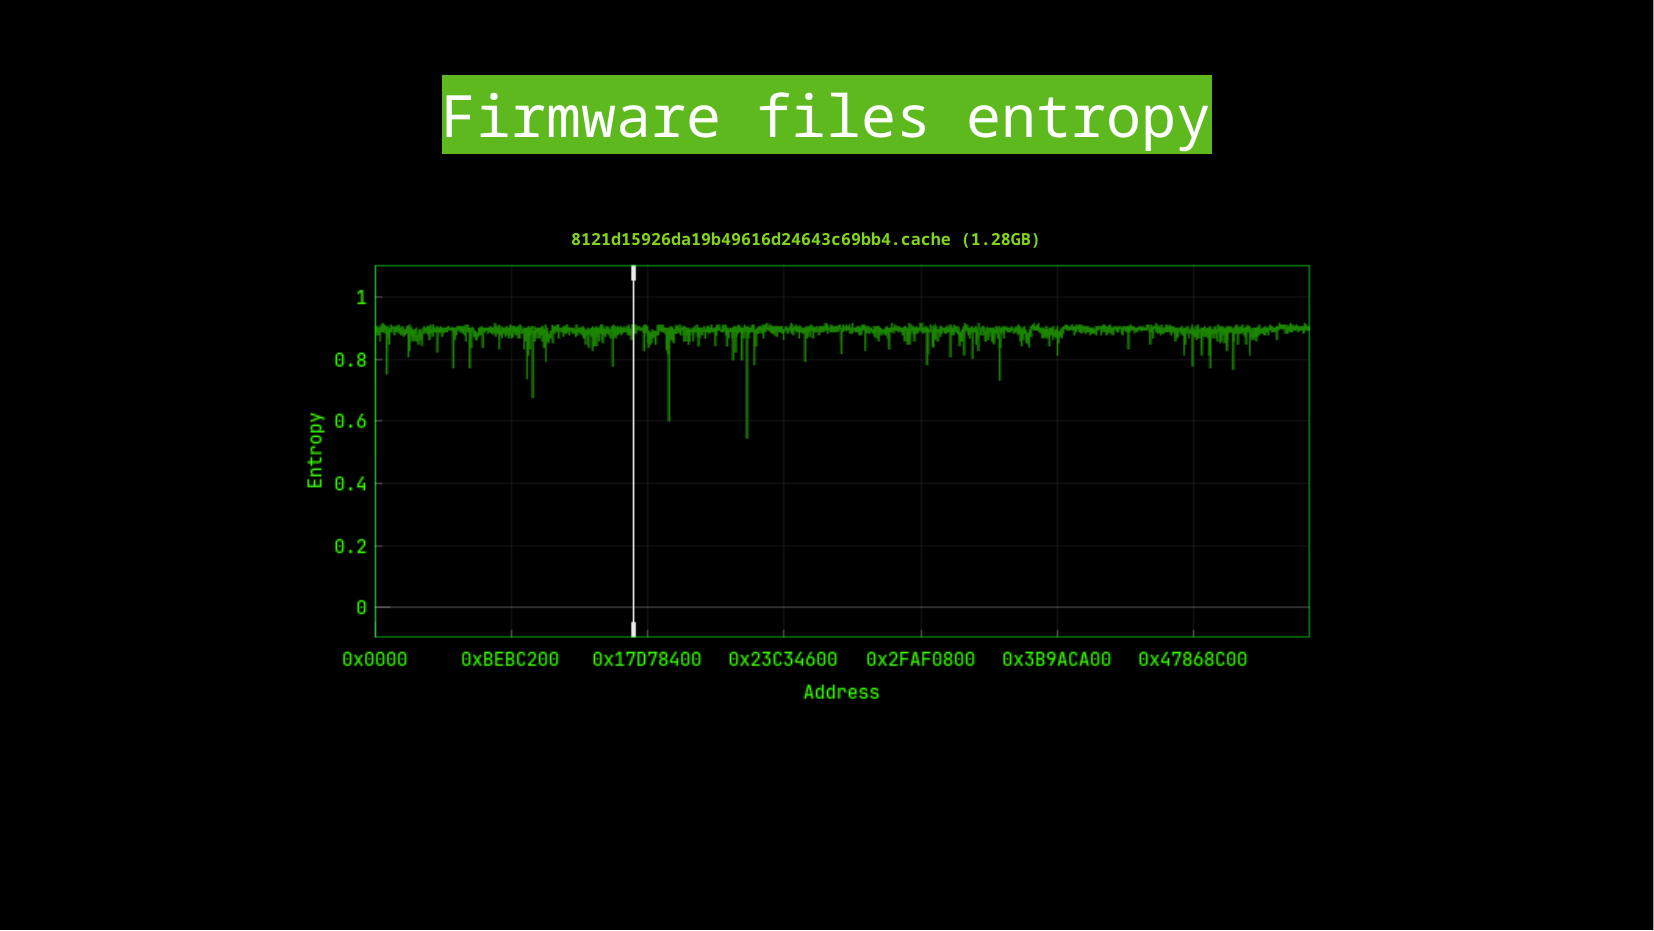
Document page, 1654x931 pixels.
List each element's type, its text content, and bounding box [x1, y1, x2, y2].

picture [303, 248, 1326, 710]
title Firmware files entropy [82, 37, 1571, 193]
text_box 8121d15926da19b49616d24643c69bb4.cache (1.28GB) [300, 192, 1313, 285]
